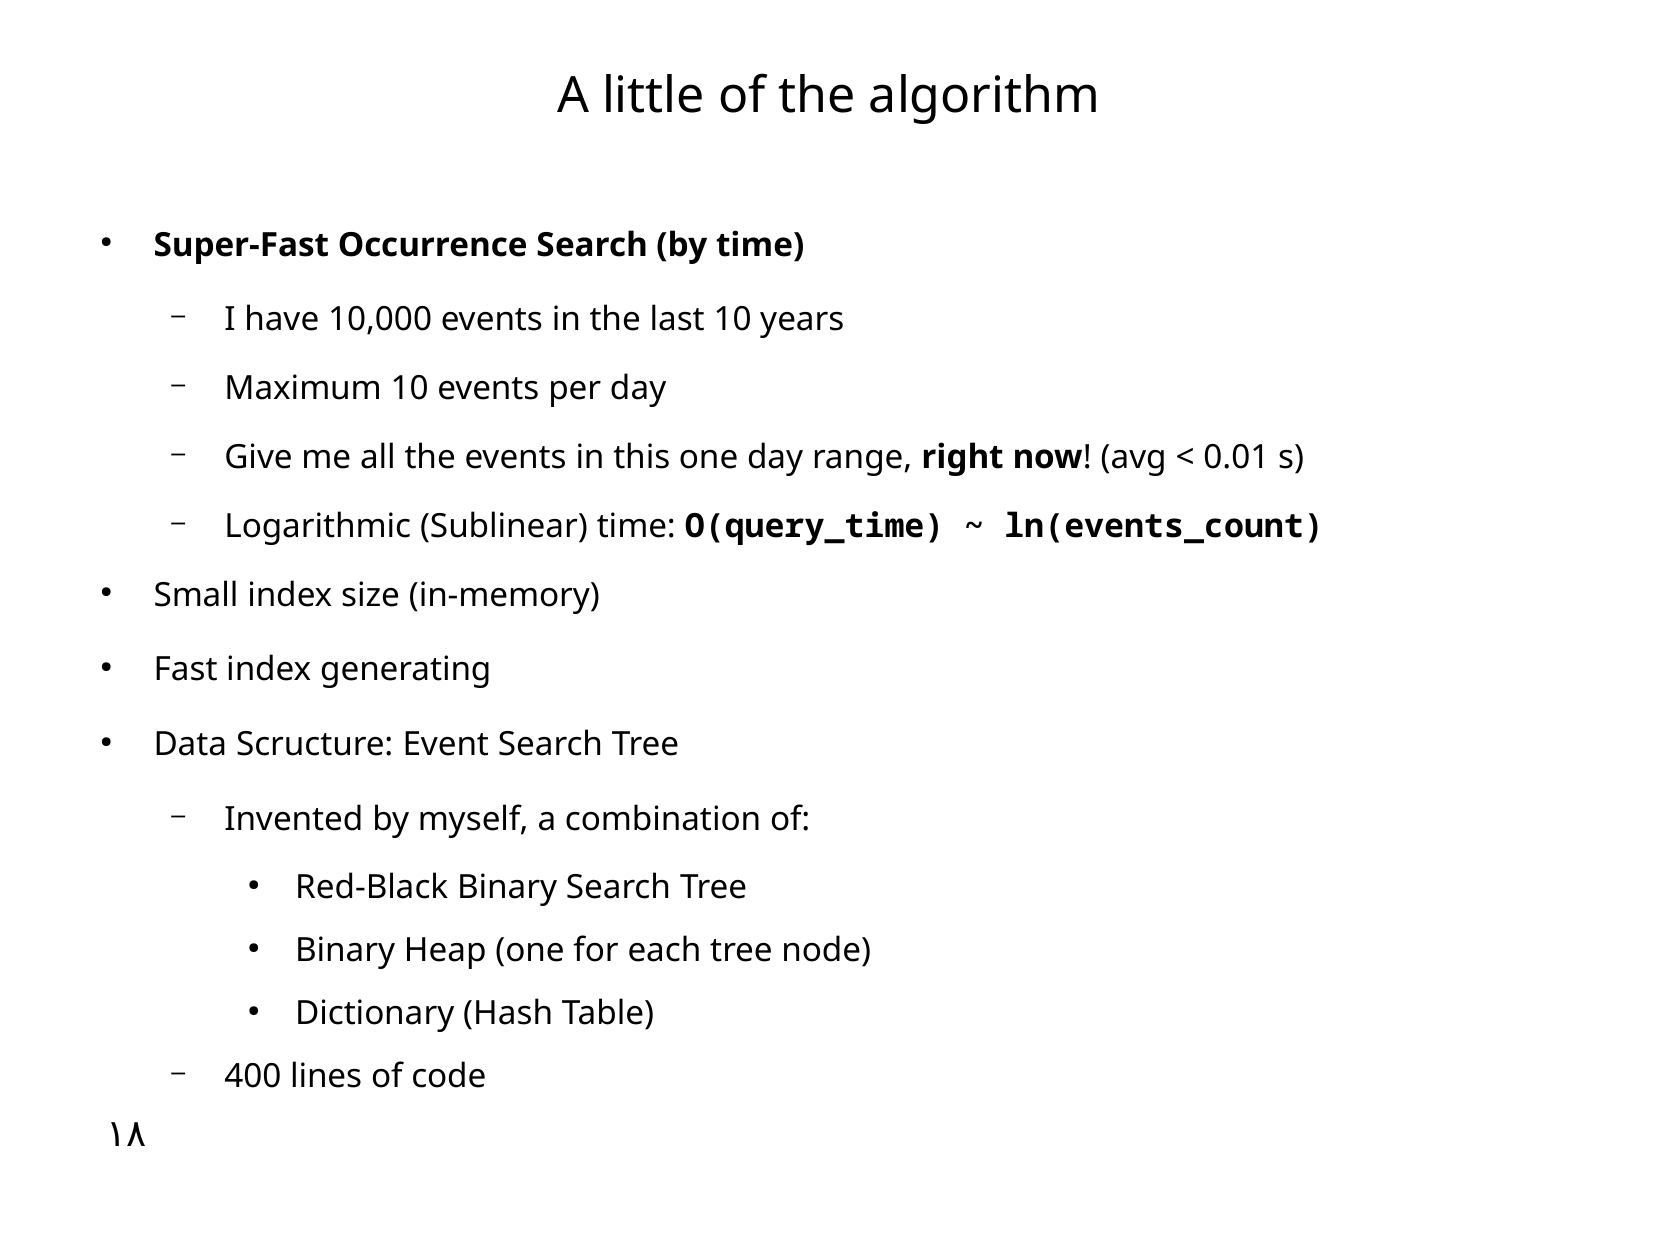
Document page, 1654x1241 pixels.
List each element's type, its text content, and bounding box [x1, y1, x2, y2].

text_box ۱۸ [91, 1104, 157, 1175]
list Super-Fast Occurrence Search (by time) I have 10,000 events in the last 10 years Maximum 10 events per day Give me all the events in this one day range, right now! (avg < 0.01 s) Logarithmic (Sublinear) time: O(query_time) ~ ln(events_count) Small index size (in-memory) Fast index generating Data Scructure: Event Search Tree Invented by myself, a combination of: Red-Black Binary Search Tree Binary Heap (one for each tree node) Dictionary (Hash Table) 400 lines of code [82, 145, 1571, 1196]
text_box A little of the algorithm [523, 59, 1135, 133]
